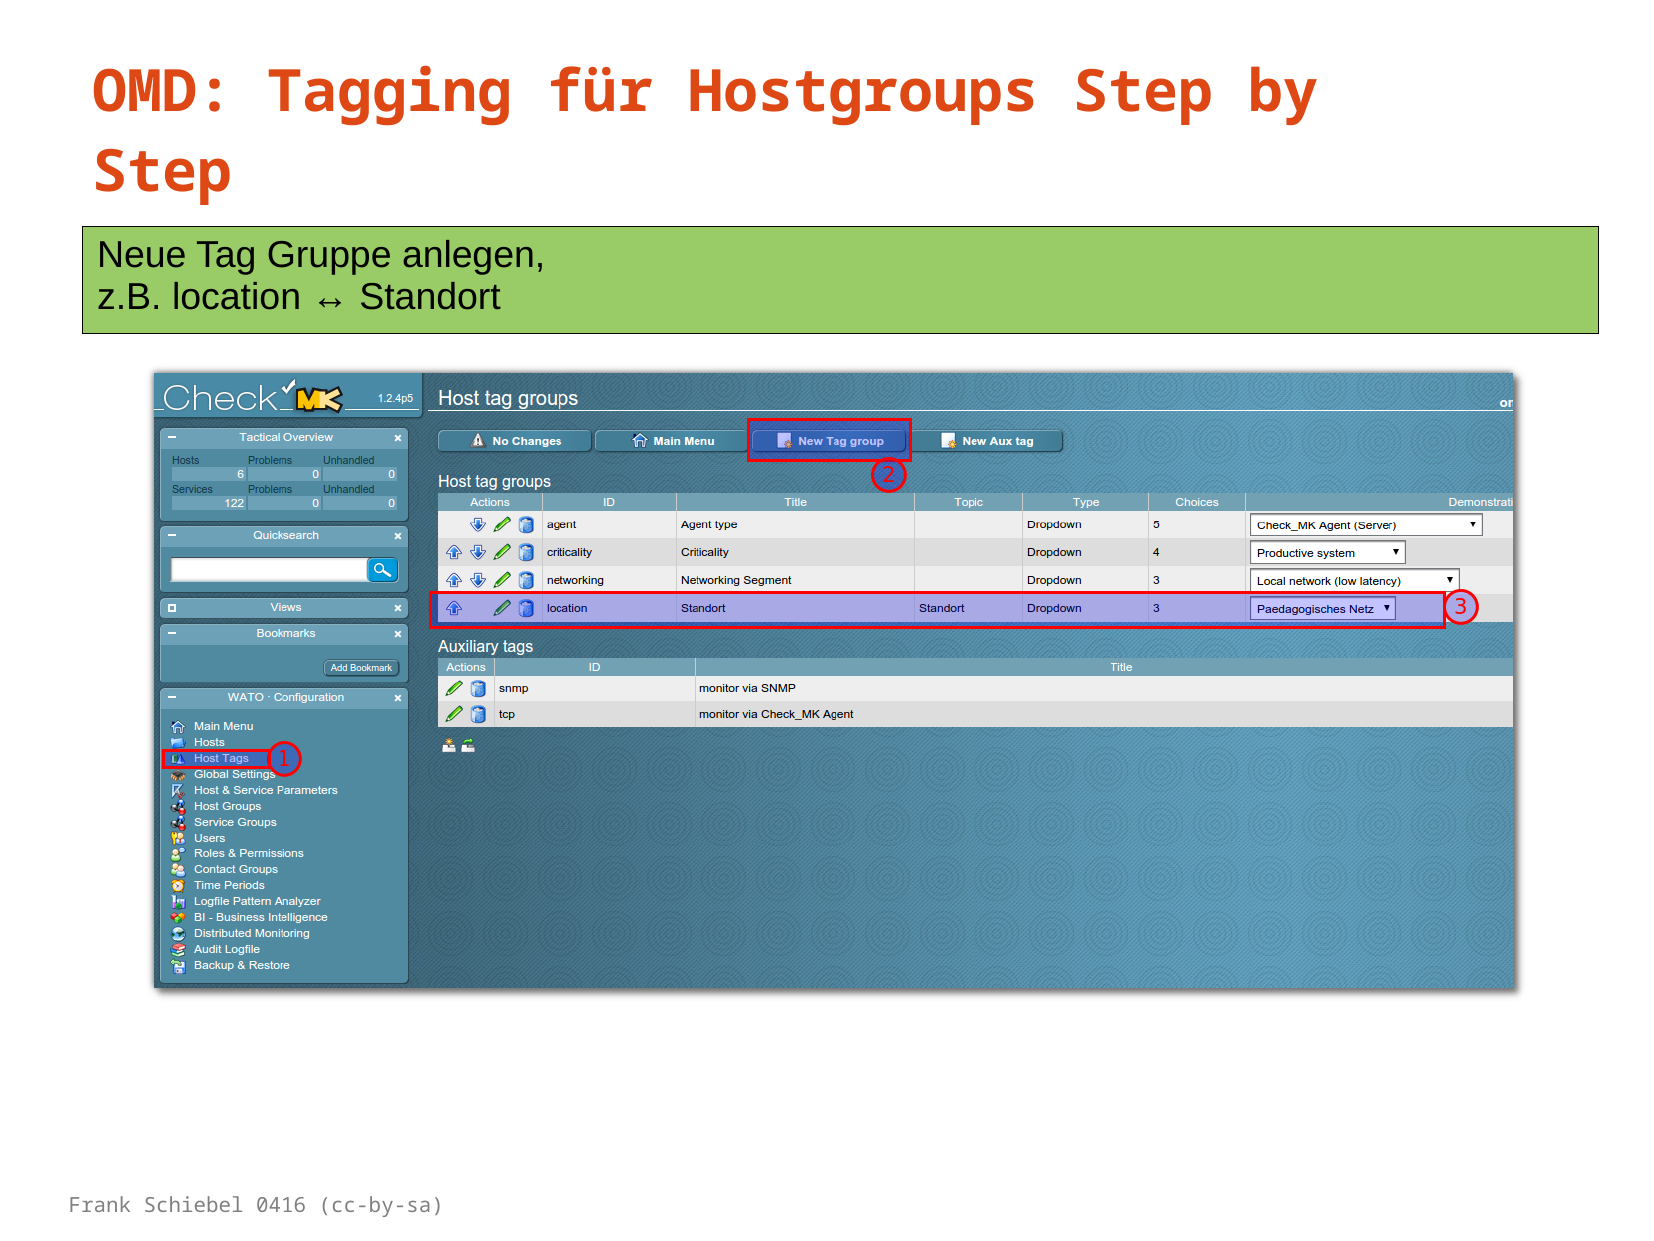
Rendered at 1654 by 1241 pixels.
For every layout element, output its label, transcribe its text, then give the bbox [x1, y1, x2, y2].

text_box Neue Tag Gruppe anlegen, z.B. location ↔ Standort [82, 226, 1599, 334]
text_box OMD: Tagging für Hostgroups Step by Step [78, 42, 1449, 117]
picture [144, 363, 1528, 1003]
